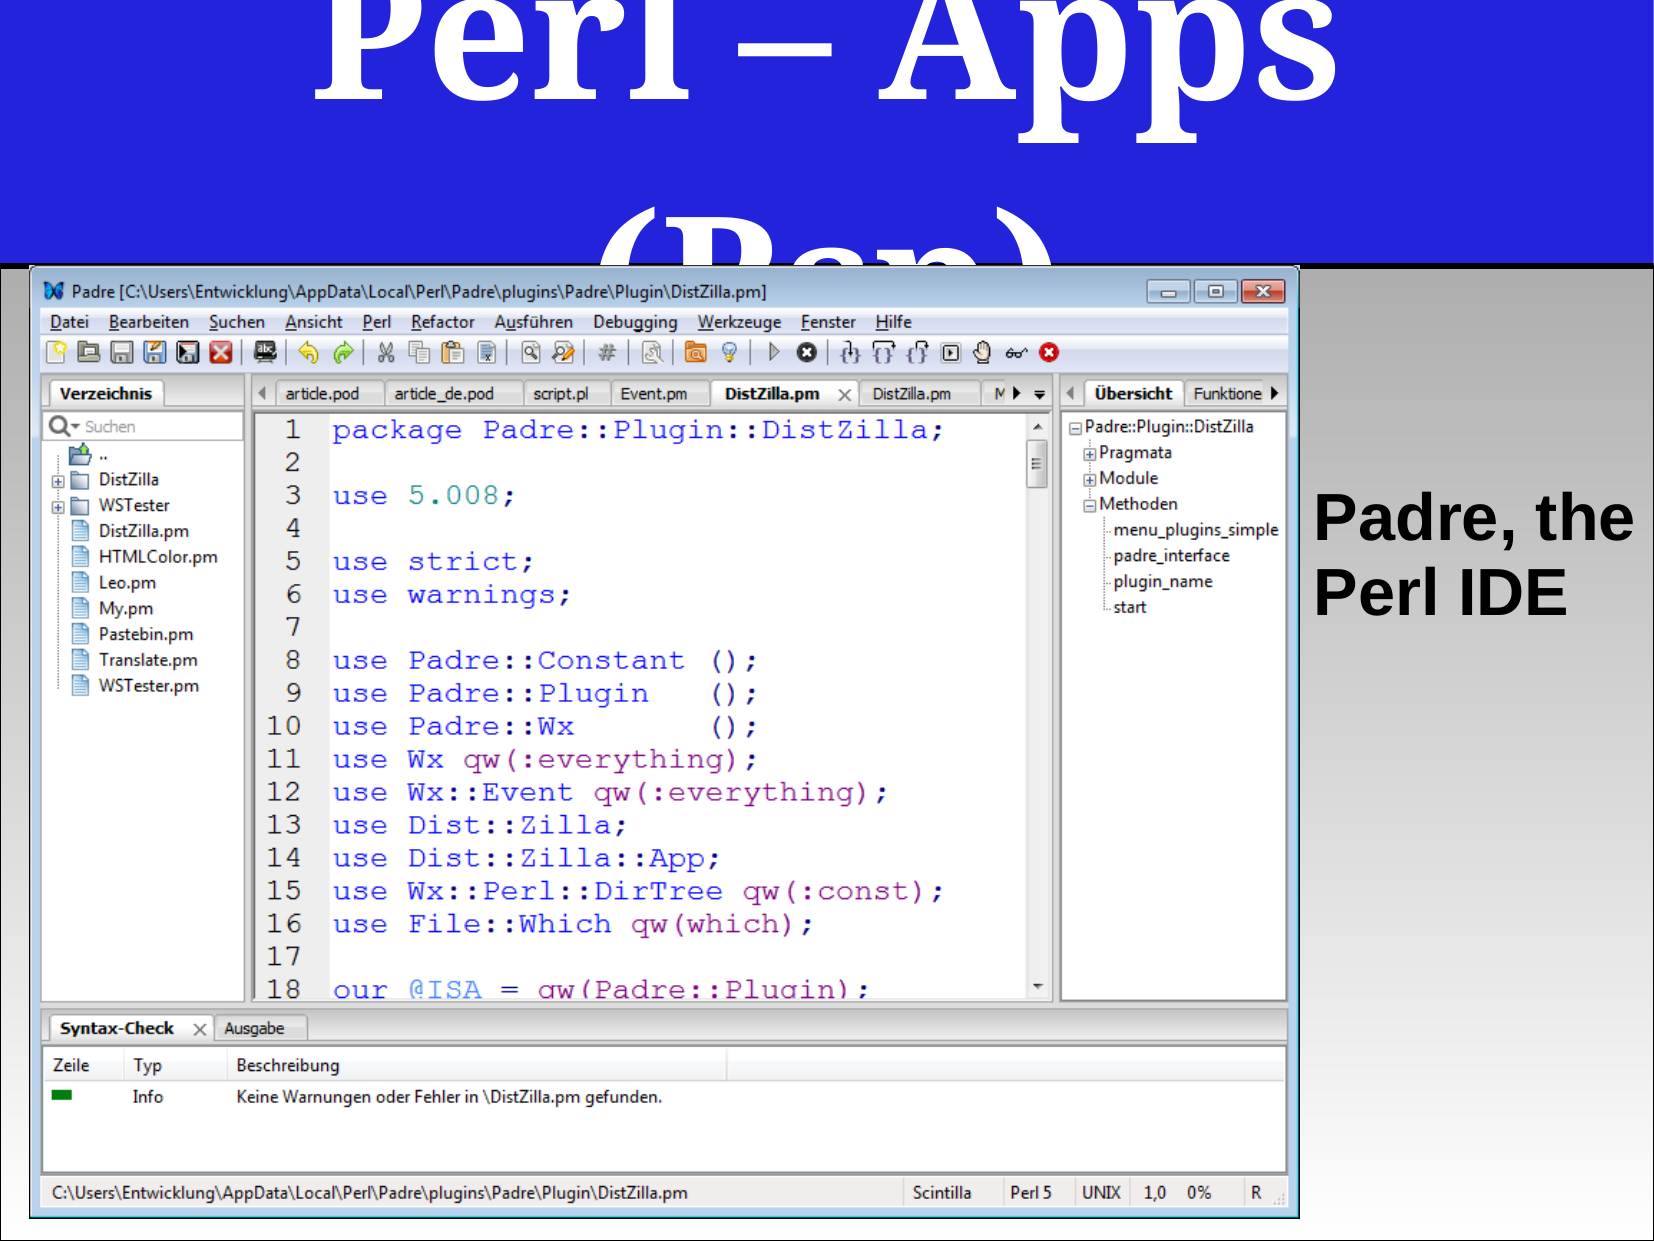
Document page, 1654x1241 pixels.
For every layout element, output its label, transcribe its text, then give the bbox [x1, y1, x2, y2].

picture [29, 265, 1300, 1220]
text_box Padre, the Perl IDE [1299, 472, 1652, 637]
title Perl – Apps (Bsp) [82, 49, 1571, 257]
